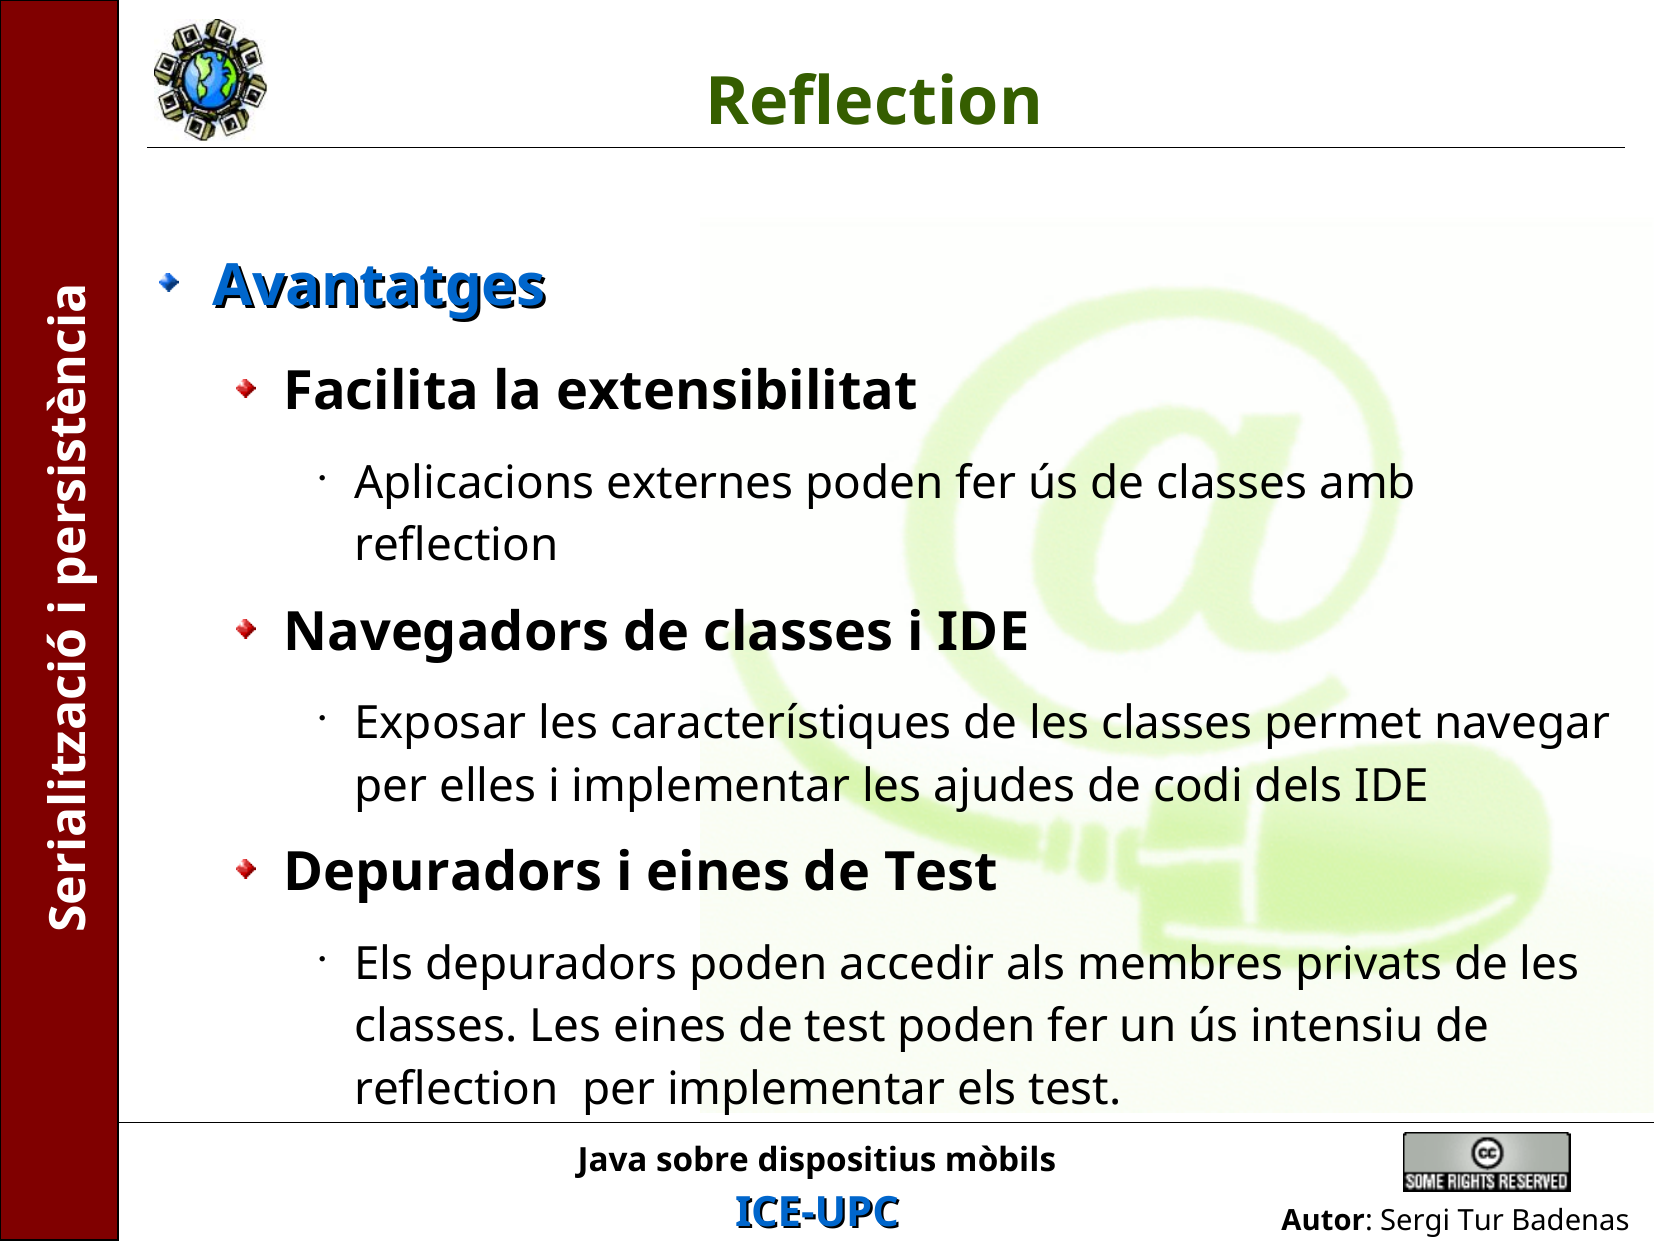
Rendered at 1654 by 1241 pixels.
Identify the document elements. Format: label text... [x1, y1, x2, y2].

picture [154, 19, 268, 56]
picture [729, 1082, 742, 1101]
title Reflection [129, 56, 1619, 141]
list Avantatges Facilita la extensibilitat Aplicacions externes poden fer ús de classes amb reflection Navegadors de classes i IDE Exposar les característiques de les classes permet navegar per elles i implementar les ajudes de codi dels IDE Depuradors i eines de Test Els depuradors poden accedir als membres privats de les classes. Les eines de test poden fer un ús intensiu de reflection per implementar els test. [141, 242, 1630, 1078]
picture [700, 217, 1654, 1113]
picture [1403, 1132, 1571, 1192]
